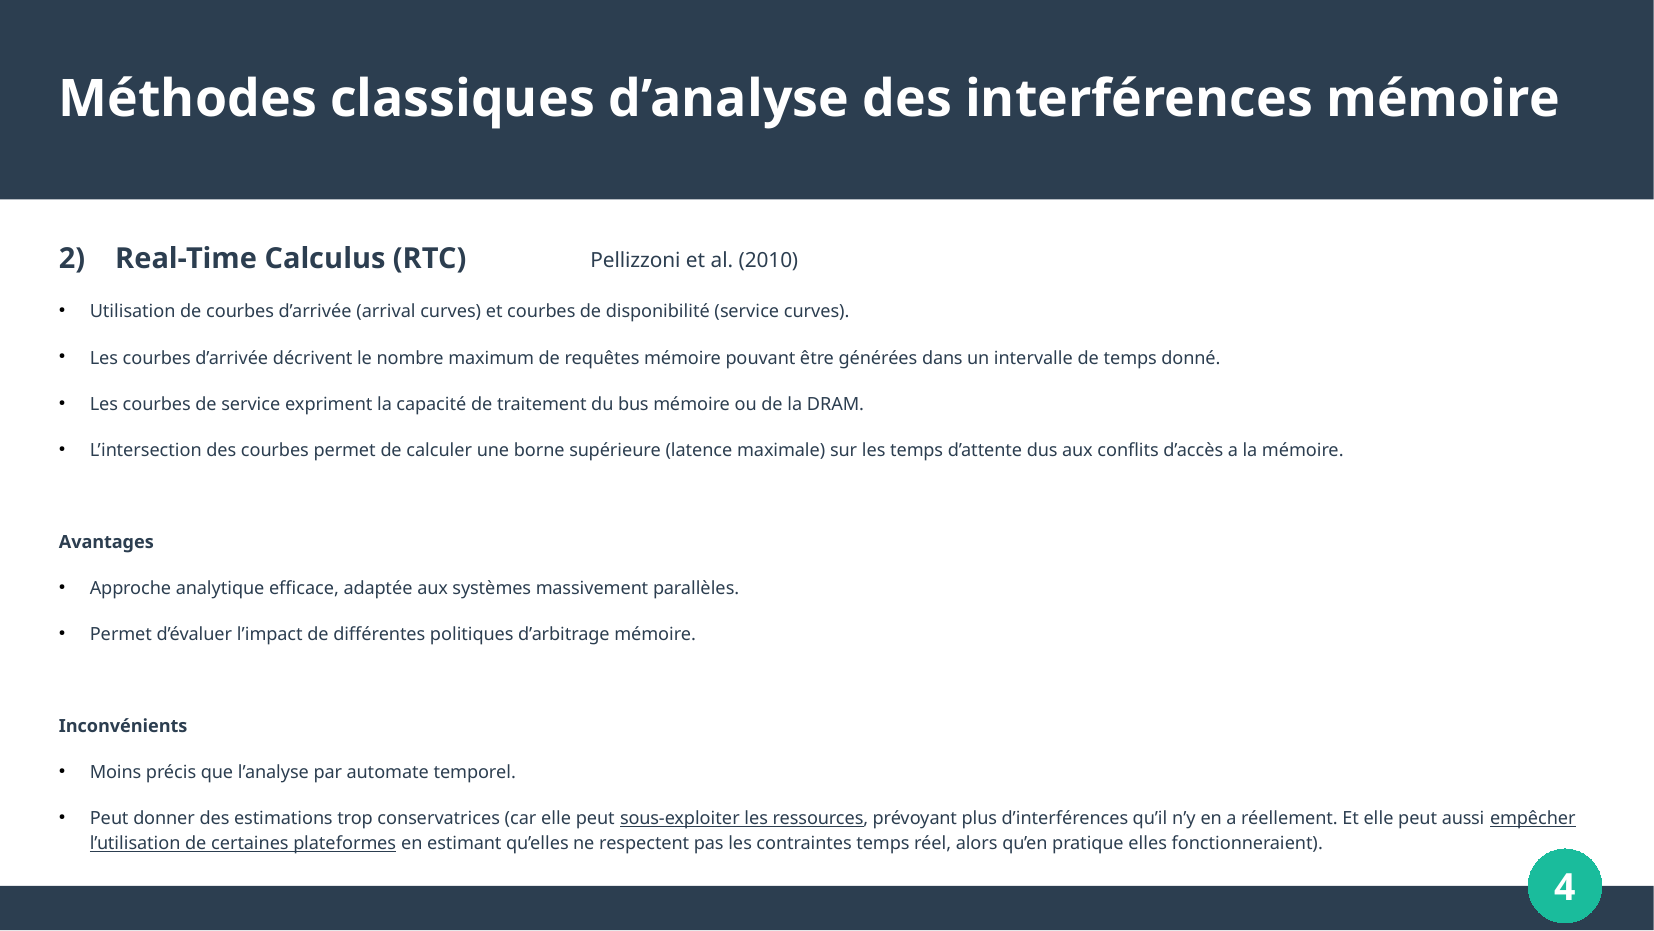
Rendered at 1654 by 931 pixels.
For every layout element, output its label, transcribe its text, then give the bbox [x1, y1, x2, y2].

list 2) Real-Time Calculus (RTC) Utilisation de courbes d’arrivée (arrival curves) et courbes de disponibilité (service curves). Les courbes d’arrivée décrivent le nombre maximum de requêtes mémoire pouvant être générées dans un intervalle de temps donné. Les courbes de service expriment la capacité de traitement du bus mémoire ou de la DRAM. L’intersection des courbes permet de calculer une borne supérieure (latence maximale) sur les temps d’attente dus aux conflits d’accès a la mémoire. Avantages Approche analytique efficace, adaptée aux systèmes massivement parallèles. Permet d’évaluer l’impact de différentes politiques d’arbitrage mémoire. Inconvénients Moins précis que l’analyse par automate temporel. Peut donner des estimations trop conservatrices (car elle peut sous-exploiter les ressources, prévoyant plus d’interférences qu’il n’y en a réellement. Et elle peut aussi empêcher l’utilisation de certaines plateformes en estimant qu’elles ne respectent pas les contraintes temps réel, alors qu’en pratique elles fonctionneraient). [59, 237, 1595, 858]
text_box Pellizzoni et al. (2010) [575, 237, 814, 281]
title Méthodes classiques d’analyse des interférences mémoire [59, 37, 1595, 155]
